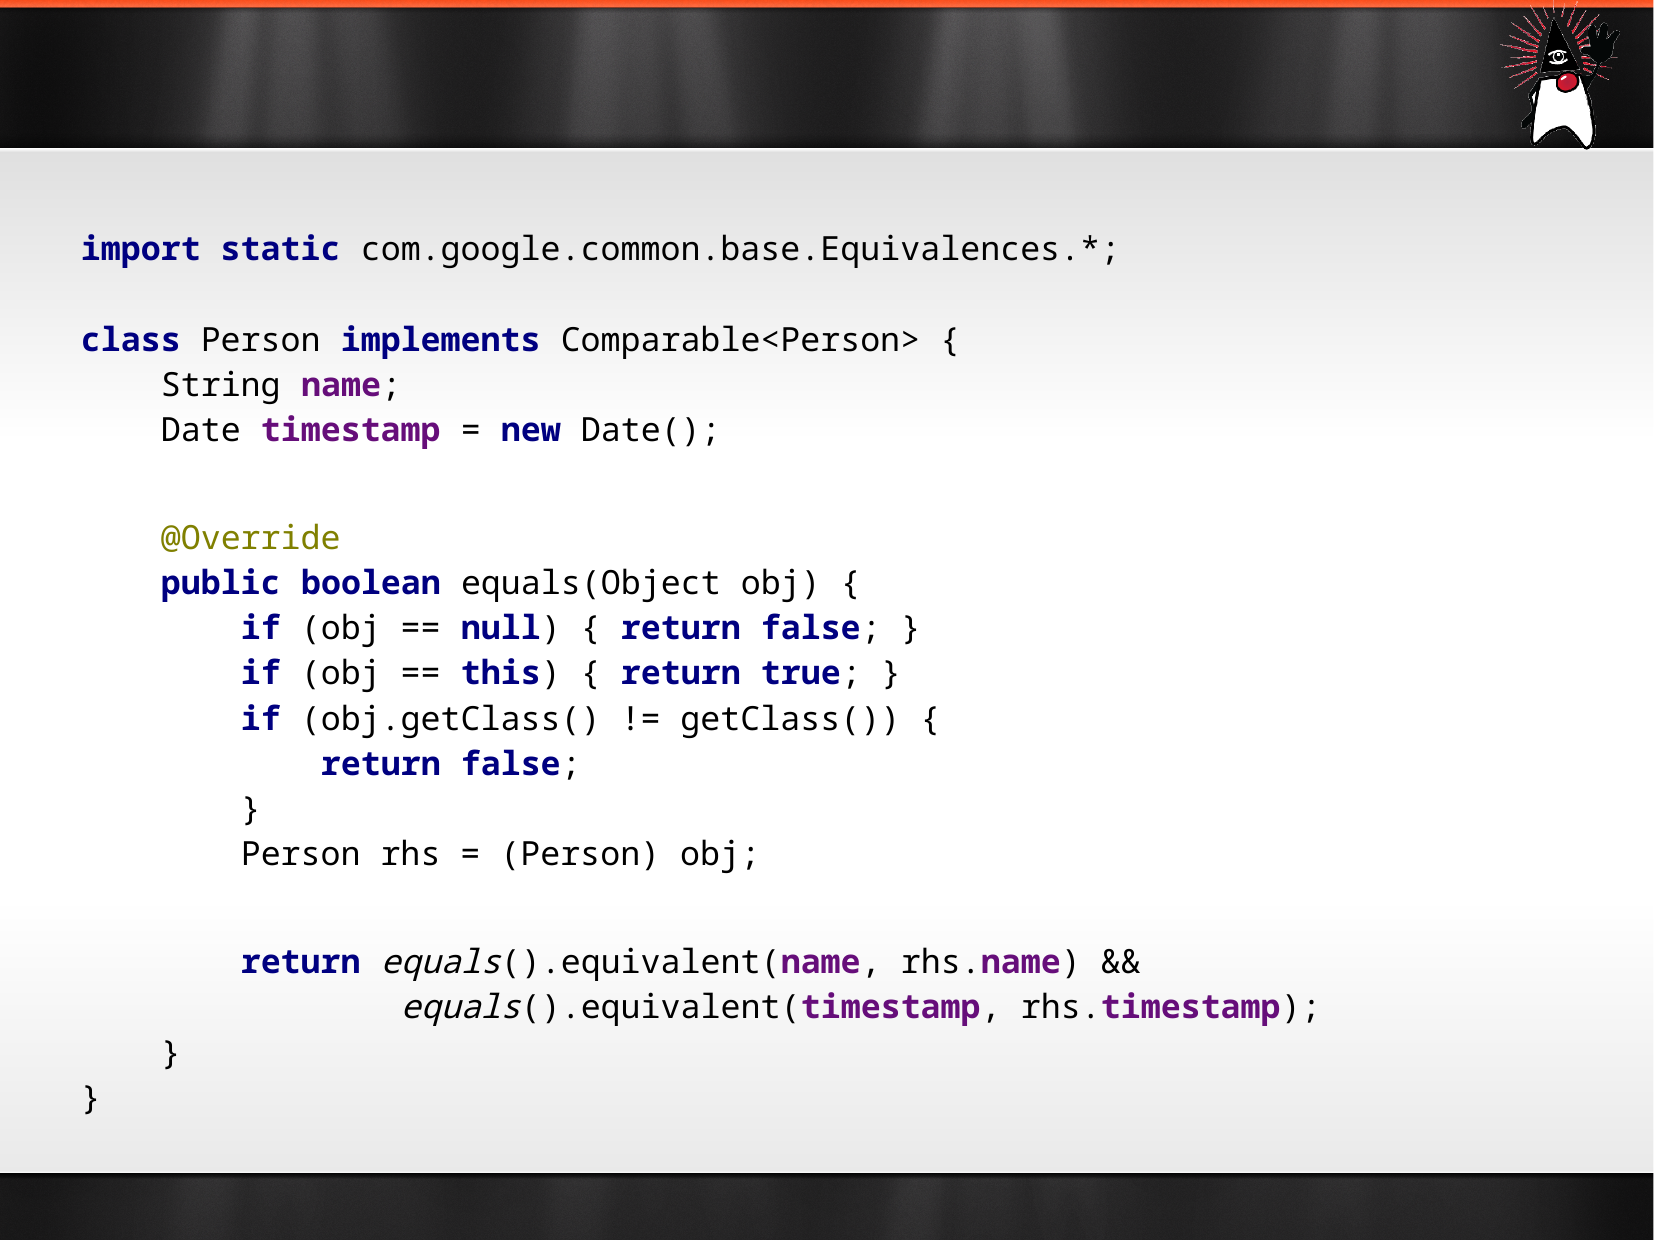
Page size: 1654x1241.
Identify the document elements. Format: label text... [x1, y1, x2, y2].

subtitle import static com.google.common.base.Equivalences.*; class Person implements Comparable<Person> { String name; Date timestamp = new Date(); @Override public boolean equals(Object obj) { if (obj == null) { return false; } if (obj == this) { return true; } if (obj.getClass() != getClass()) { return false; } Person rhs = (Person) obj; return equals().equivalent(name, rhs.name) && equals().equivalent(timestamp, rhs.timestamp); } } [80, 225, 1654, 1126]
picture [0, 0, 1654, 1240]
